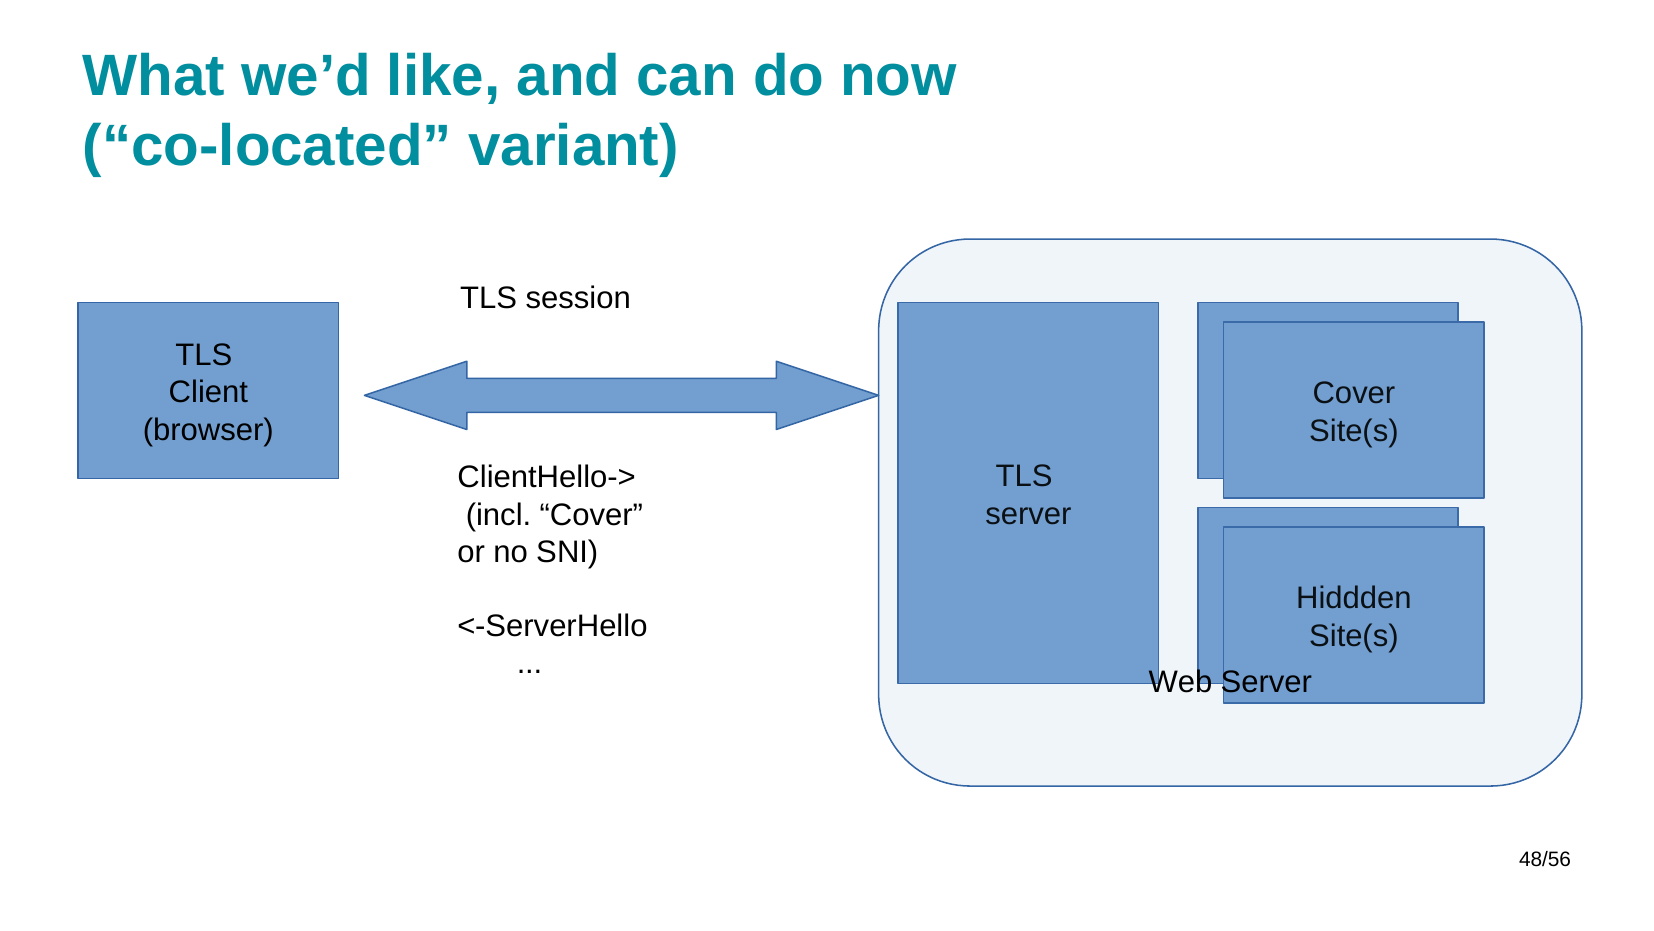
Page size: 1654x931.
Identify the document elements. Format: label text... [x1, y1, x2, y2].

text_box What we’d like, and can do now (“co-located” variant) [82, 36, 1571, 193]
text_box TLS session [445, 270, 782, 333]
text_box ClientHello-> (incl. “Cover” or no SNI) <-ServerHello ... [442, 449, 822, 760]
text_box Web Server [878, 239, 1582, 787]
text_box [364, 361, 878, 430]
text_box TLS Client (browser) [78, 302, 339, 479]
